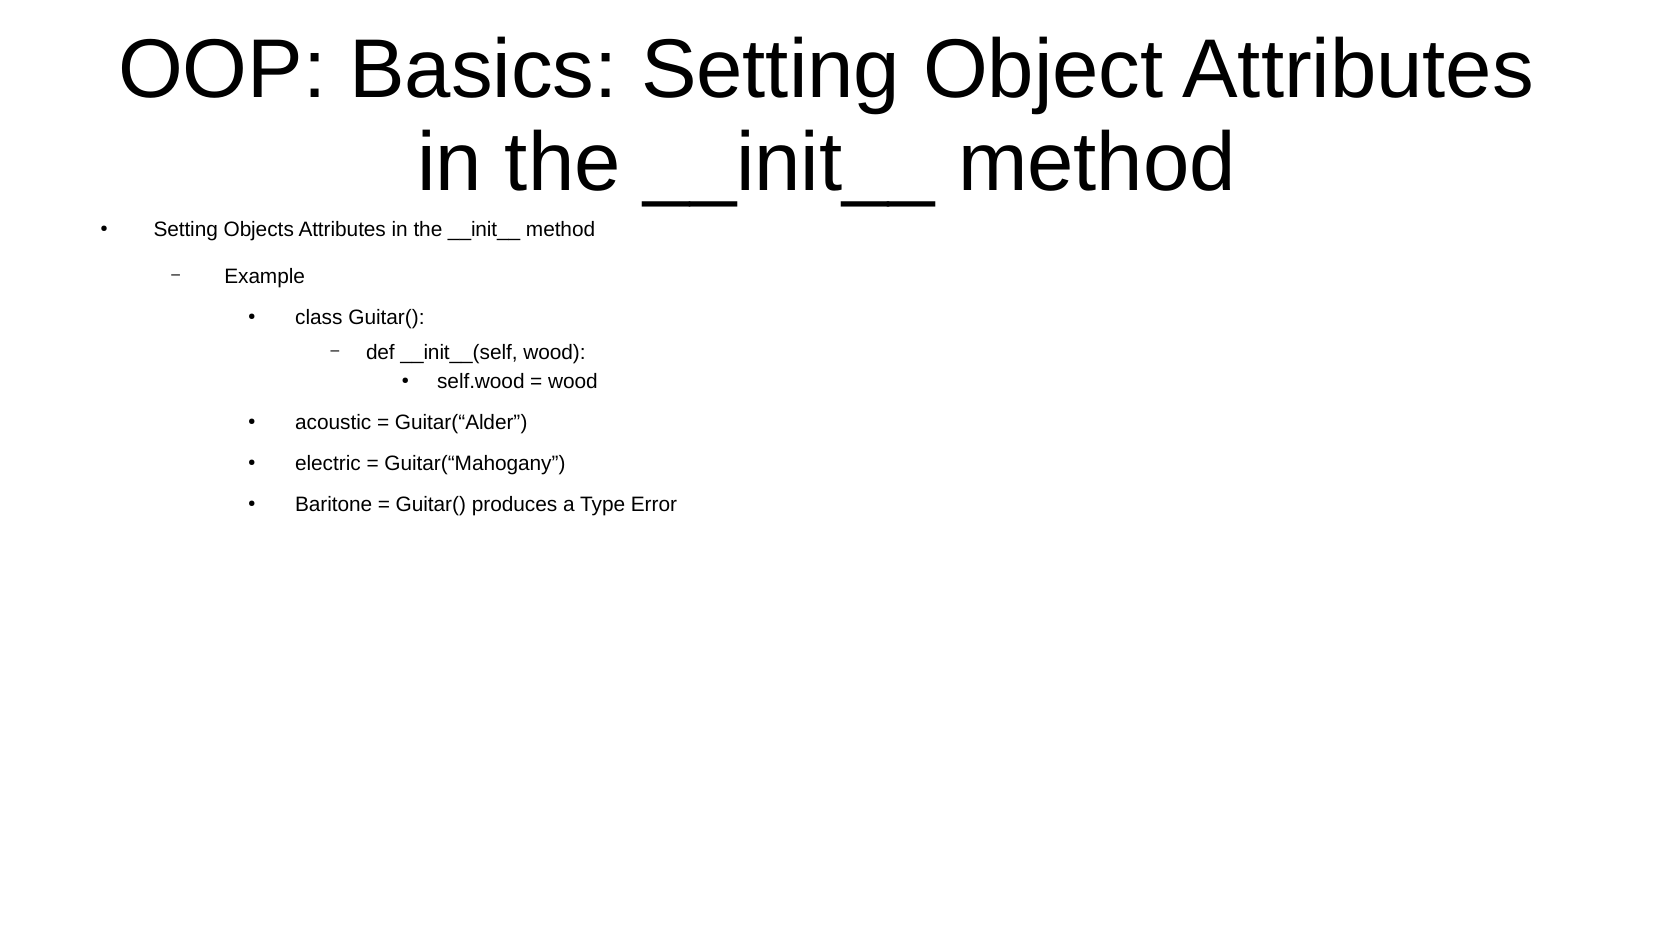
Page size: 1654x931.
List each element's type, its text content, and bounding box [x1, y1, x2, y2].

list Setting Objects Attributes in the __init__ method Example class Guitar(): def __init__(self, wood): self.wood = wood acoustic = Guitar(“Alder”) electric = Guitar(“Mahogany”) Baritone = Guitar() produces a Type Error [82, 217, 1576, 916]
title OOP: Basics: Setting Object Attributes in the __init__ method [82, 22, 1571, 209]
